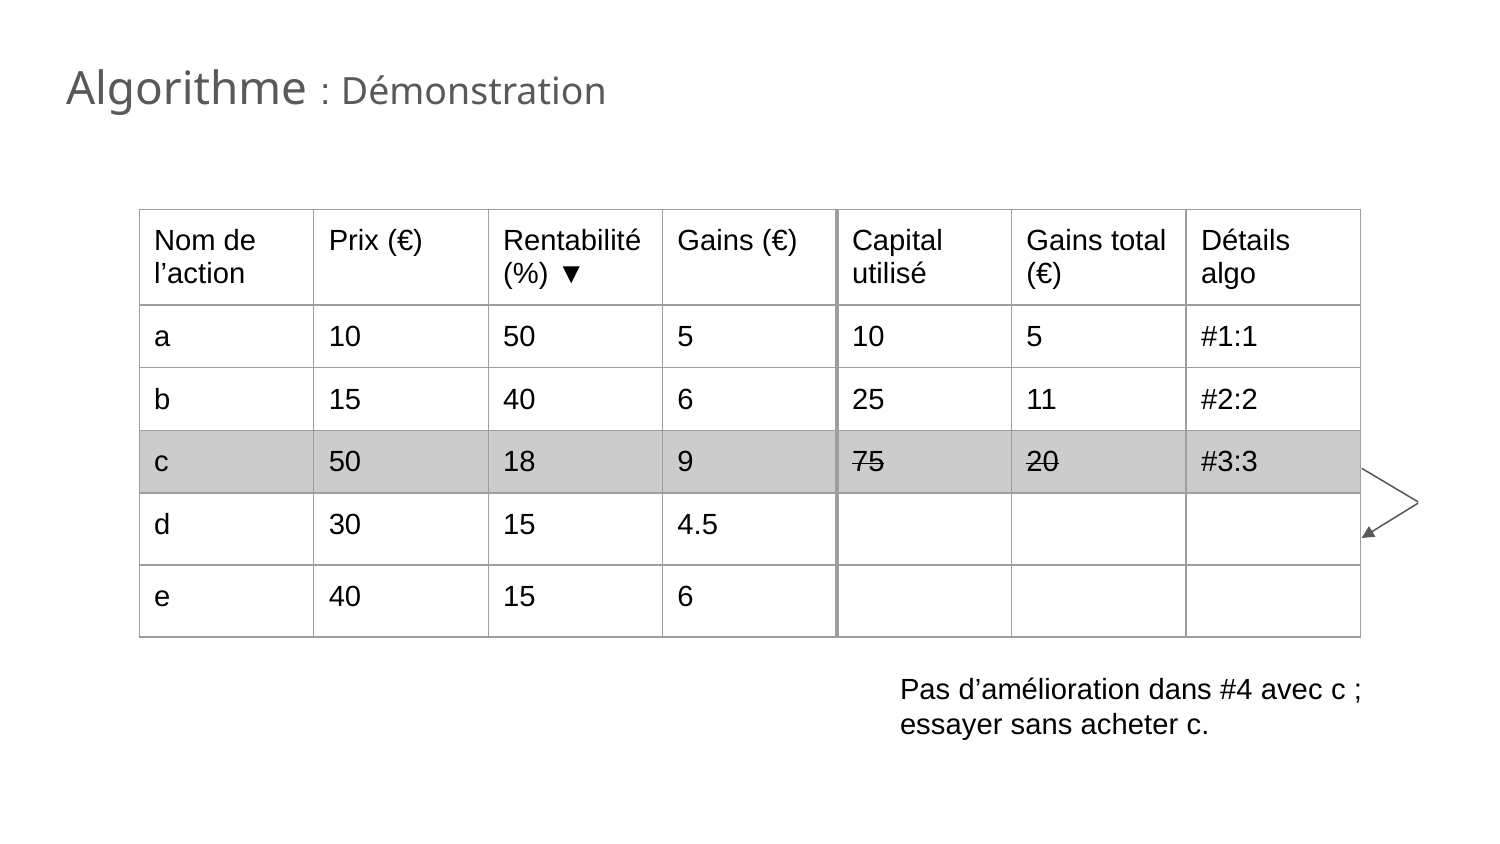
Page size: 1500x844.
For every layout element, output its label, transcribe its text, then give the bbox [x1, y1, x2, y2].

table_cell #3:3 [1187, 431, 1360, 492]
table_cell 10 [314, 306, 488, 367]
table_header Gains total (€) [1012, 210, 1185, 304]
text_box Pas d’amélioration dans #4 avec c ; essayer sans acheter c. [885, 655, 1412, 756]
table_cell [1187, 494, 1360, 564]
table_cell 5 [663, 306, 835, 367]
table_header Détails algo [1187, 210, 1360, 304]
table_cell [839, 566, 1011, 636]
table_cell 75 [839, 431, 1011, 492]
table_cell 15 [489, 494, 662, 564]
table_cell 15 [314, 368, 488, 430]
table_cell 4.5 [663, 494, 835, 564]
table_header Prix (€) [314, 210, 488, 304]
table_header Gains (€) [663, 210, 835, 304]
table_cell 25 [839, 368, 1011, 430]
table_cell d [140, 494, 313, 564]
table_cell 18 [489, 431, 662, 492]
table_cell 40 [314, 566, 488, 636]
table_cell 5 [1012, 306, 1185, 367]
table_header Capital utilisé [839, 210, 1011, 304]
table_cell [1187, 566, 1360, 636]
table_cell 30 [314, 494, 488, 564]
table_cell 9 [663, 431, 835, 492]
table_cell 40 [489, 368, 662, 430]
table_cell 10 [839, 306, 1011, 367]
table_cell 50 [489, 306, 662, 367]
table_cell c [140, 431, 313, 492]
table_cell 15 [489, 566, 662, 636]
table_cell [1012, 494, 1185, 564]
table_header Rentabilité (%) ▼ [489, 210, 662, 304]
table_cell a [140, 306, 313, 367]
table_cell 6 [663, 566, 835, 636]
table_cell #1:1 [1187, 306, 1360, 367]
table_cell e [140, 566, 313, 636]
table_cell b [140, 368, 313, 430]
table_cell 20 [1012, 431, 1185, 492]
table_cell 11 [1012, 368, 1185, 430]
table_header Nom de l’action [140, 210, 313, 304]
table_cell [839, 494, 1011, 564]
list Algorithme : Démonstration [51, 35, 1449, 129]
table_cell 6 [663, 368, 835, 430]
table_cell #2:2 [1187, 368, 1360, 430]
table_cell [1012, 566, 1185, 636]
table_cell 50 [314, 431, 488, 492]
